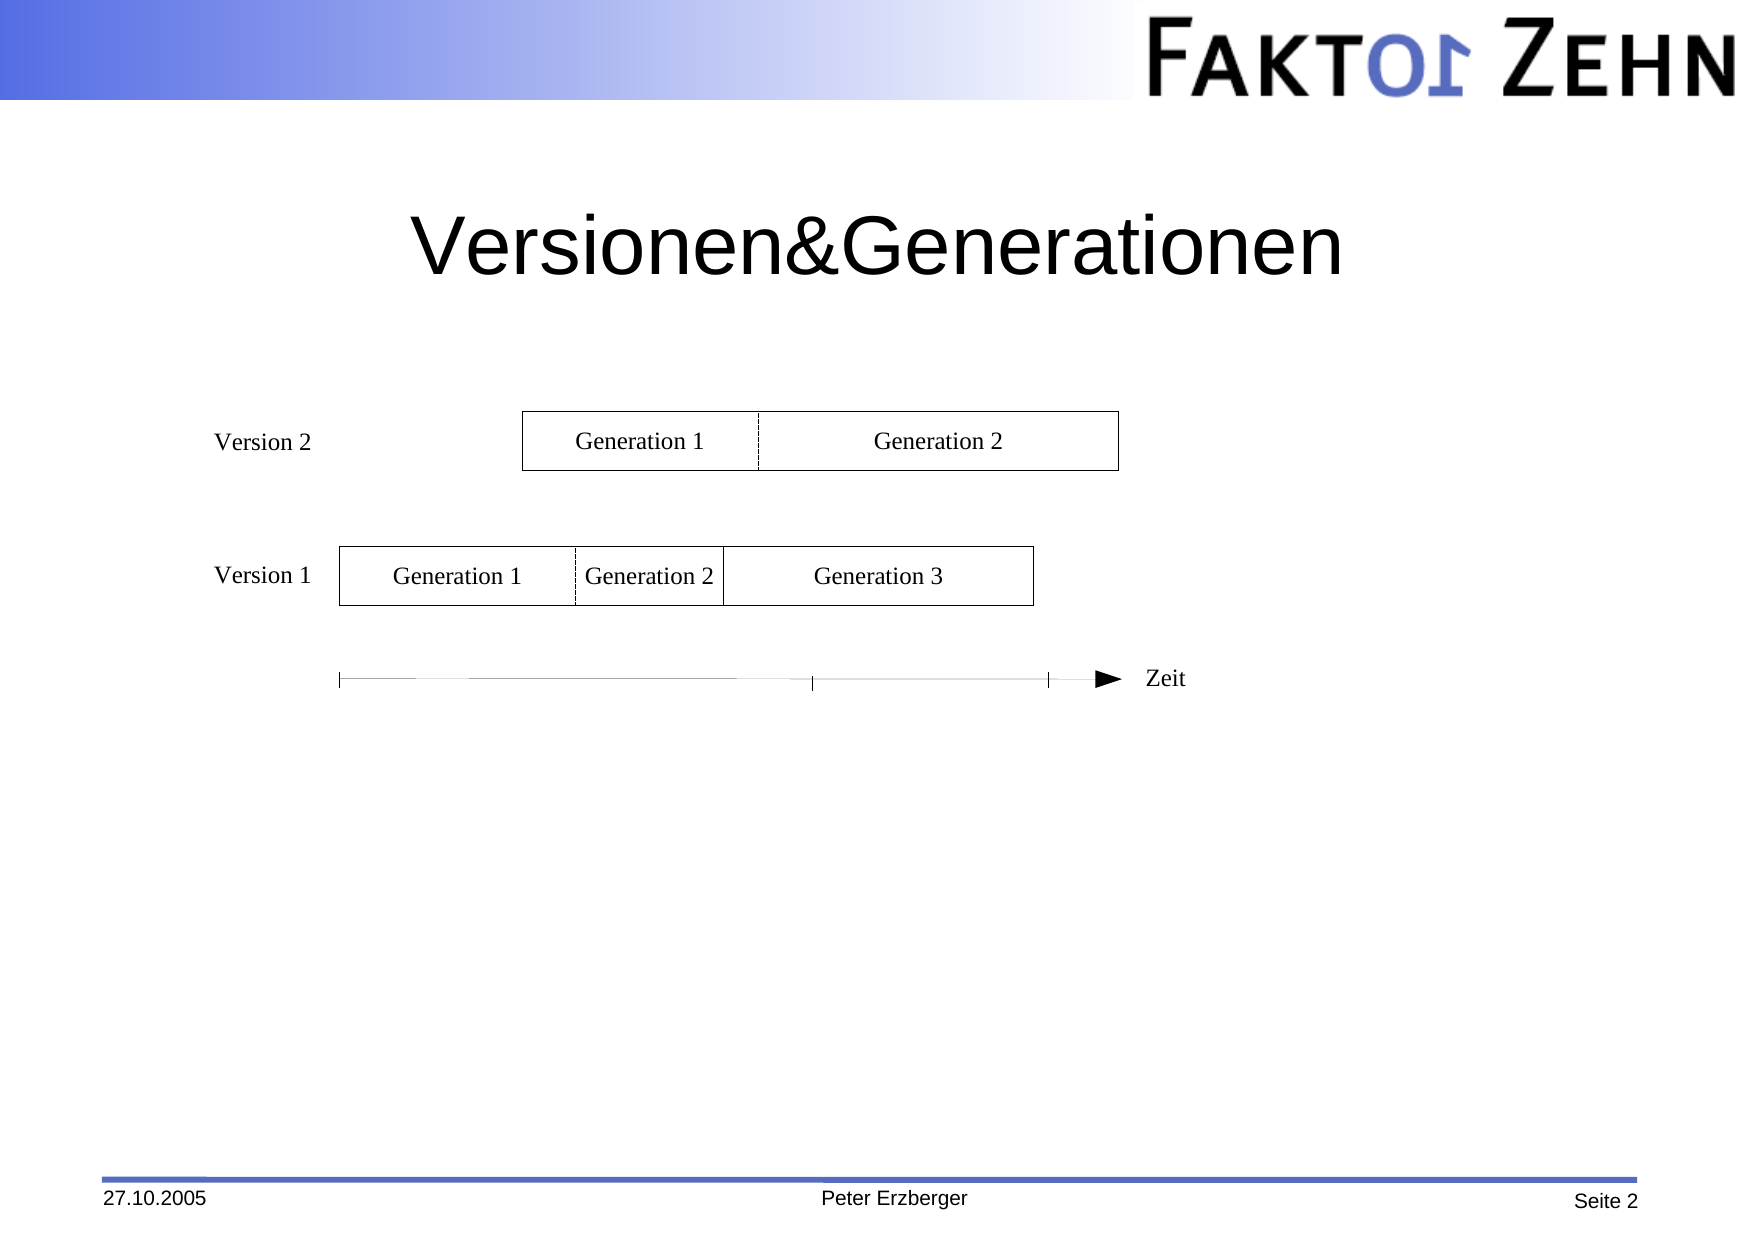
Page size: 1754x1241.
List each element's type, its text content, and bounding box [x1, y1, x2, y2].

text_box Generation 1 [339, 546, 575, 606]
text_box Zeit [1145, 663, 1220, 697]
text_box Generation 1 [522, 411, 758, 471]
text_box Generation 3 [723, 546, 1034, 606]
text_box Generation 2 [758, 411, 1119, 471]
picture [1133, 2, 1749, 105]
title Versionen&Generationen [179, 142, 1576, 349]
text_box Version 2 [206, 428, 319, 458]
text_box Version 1 [206, 561, 319, 591]
text_box Generation 2 [575, 546, 723, 606]
